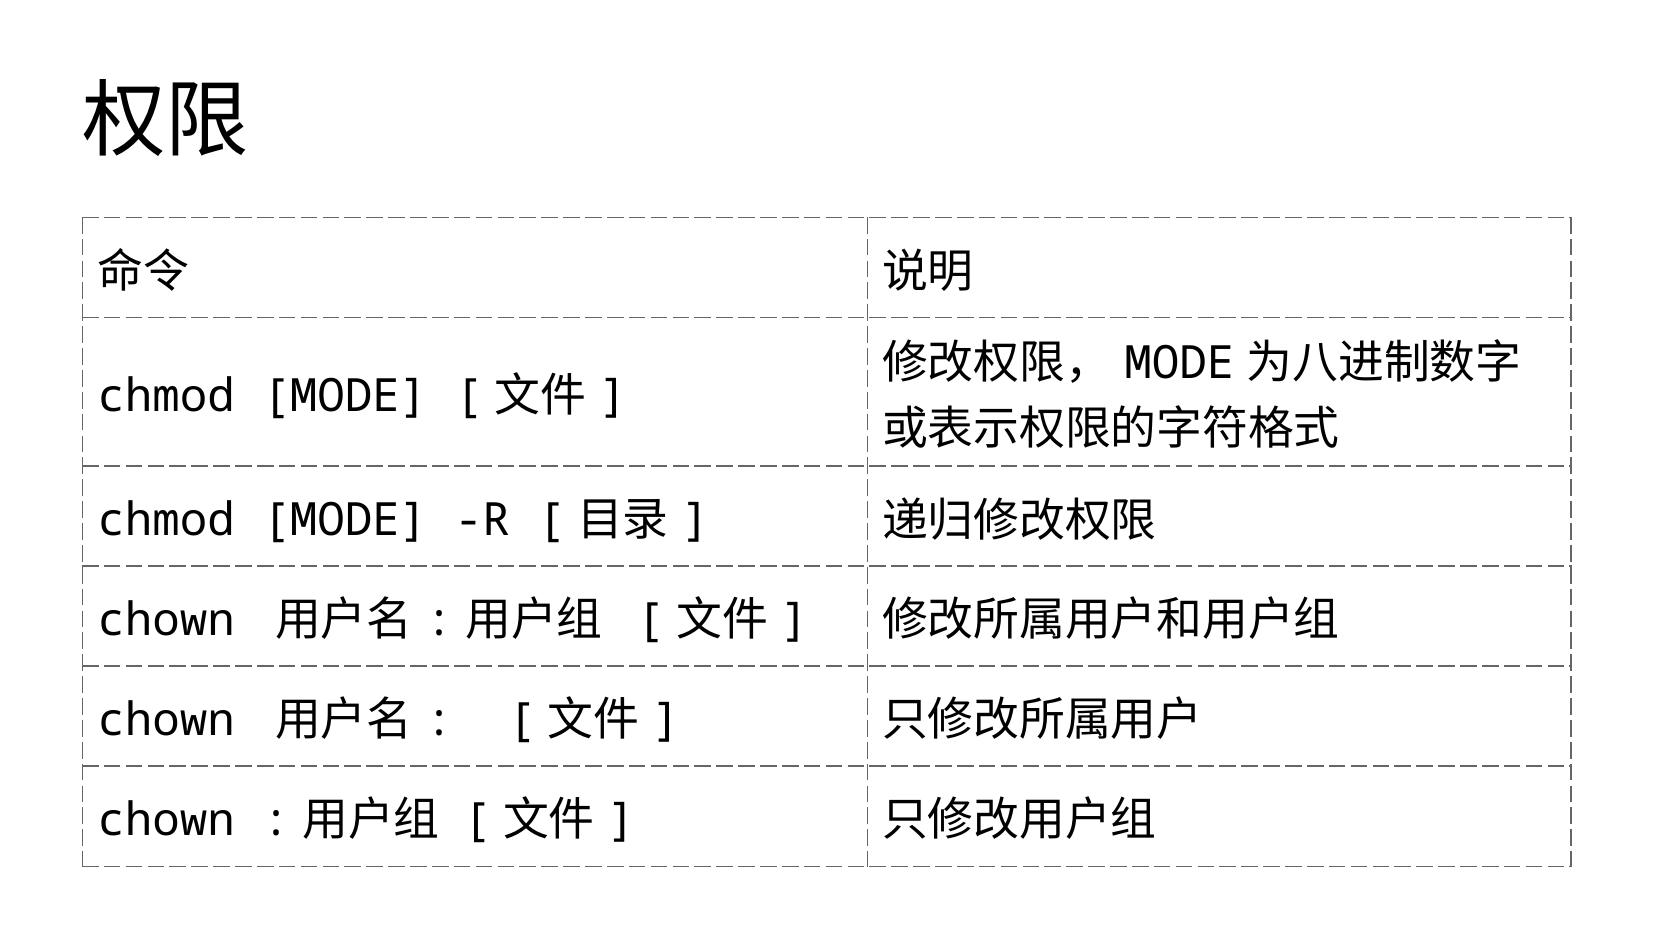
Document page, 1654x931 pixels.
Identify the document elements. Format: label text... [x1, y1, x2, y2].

table_cell 只修改所属用户 [868, 666, 1571, 766]
table_cell chown 用户名:用户组 [文件] [83, 566, 868, 666]
table_cell 修改所属用户和用户组 [868, 566, 1571, 666]
table_cell chown :用户组 [文件] [83, 766, 868, 866]
table_cell 修改权限，MODE为八进制数字或表示权限的字符格式 [868, 317, 1571, 466]
table_cell 只修改用户组 [868, 766, 1571, 866]
table_cell chmod [MODE] -R [目录] [83, 466, 868, 566]
table_header 说明 [868, 218, 1571, 317]
table_header 命令 [83, 218, 868, 317]
table_cell 递归修改权限 [868, 466, 1571, 566]
title 权限 [82, 37, 1571, 189]
table_cell chown 用户名: [文件] [83, 666, 868, 766]
table_cell chmod [MODE] [文件] [83, 317, 868, 466]
